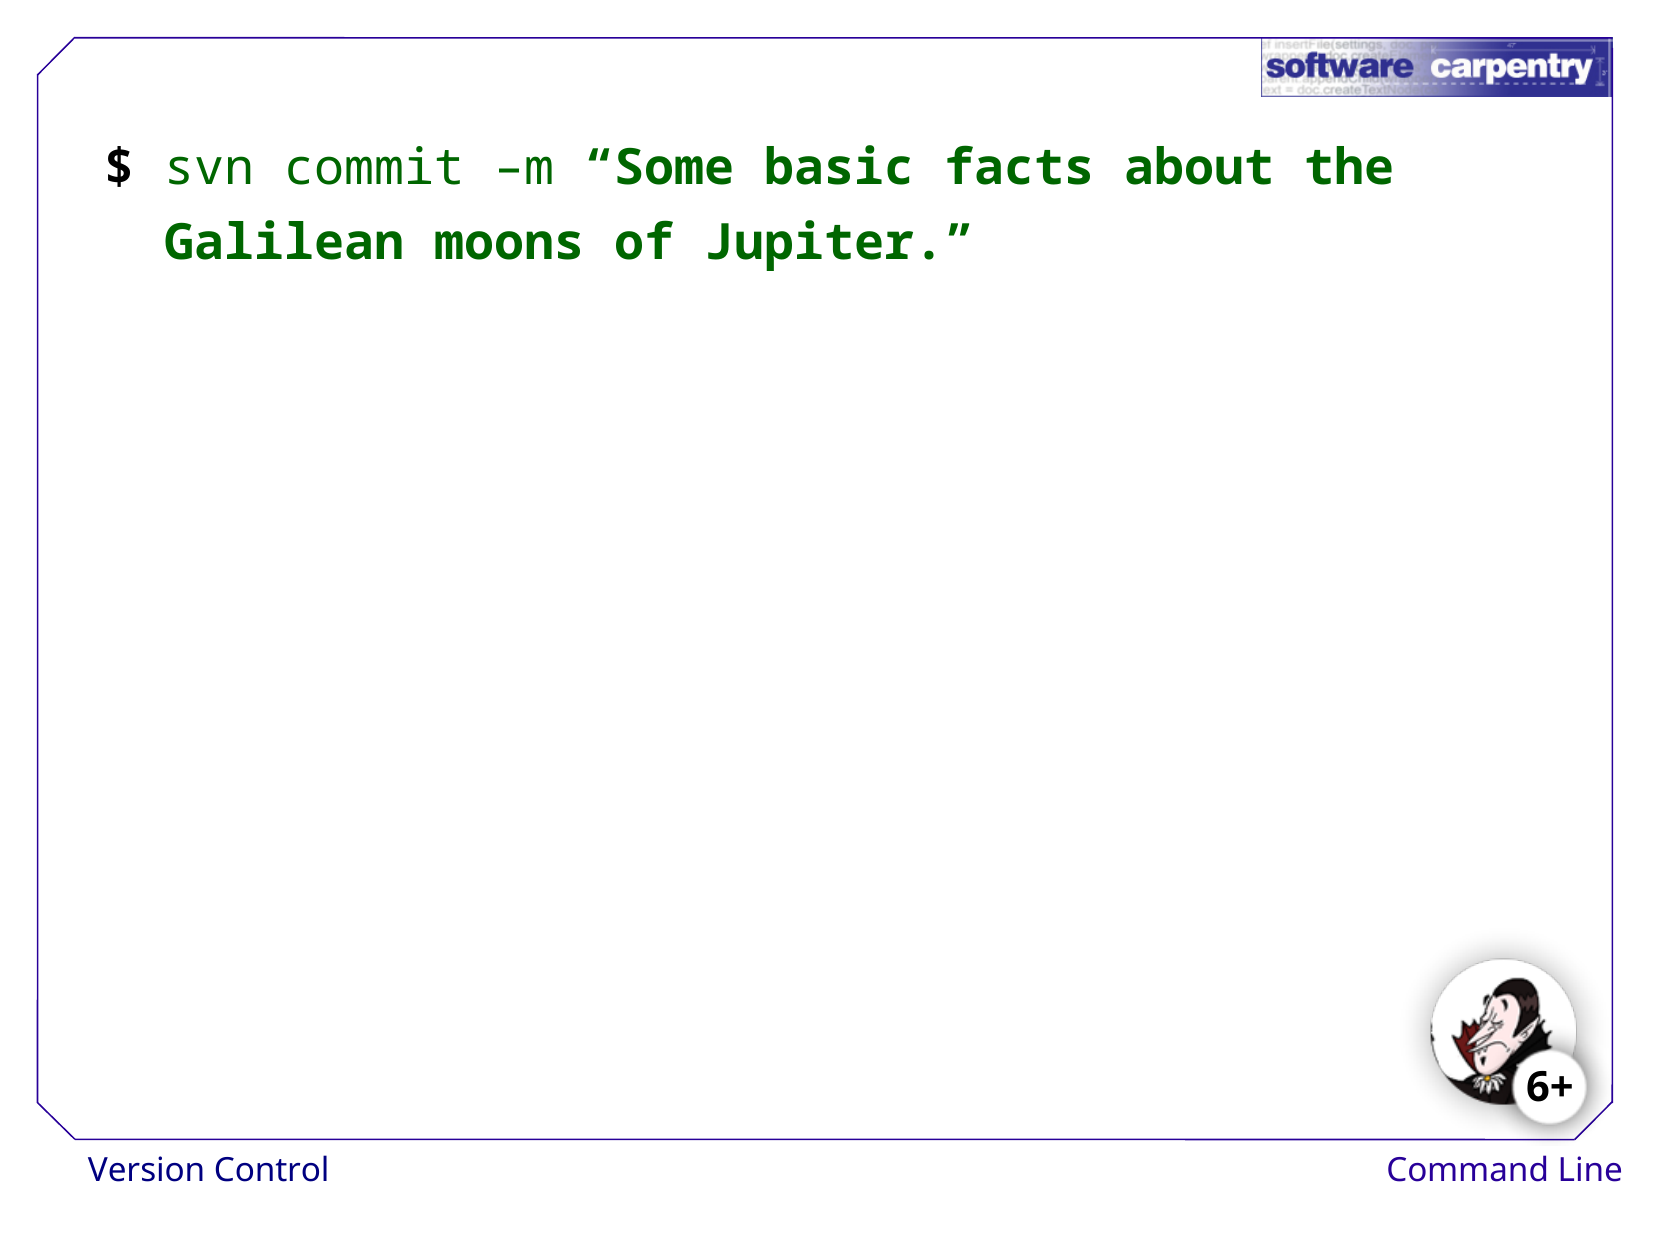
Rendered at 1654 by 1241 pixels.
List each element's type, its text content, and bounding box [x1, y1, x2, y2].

text_box 6+ [1505, 1057, 1595, 1119]
picture [1393, 926, 1618, 1146]
text_box $ svn commit –m “Some basic facts about the Galilean moons of Jupiter.” [89, 112, 1572, 1036]
picture [1261, 39, 1613, 97]
